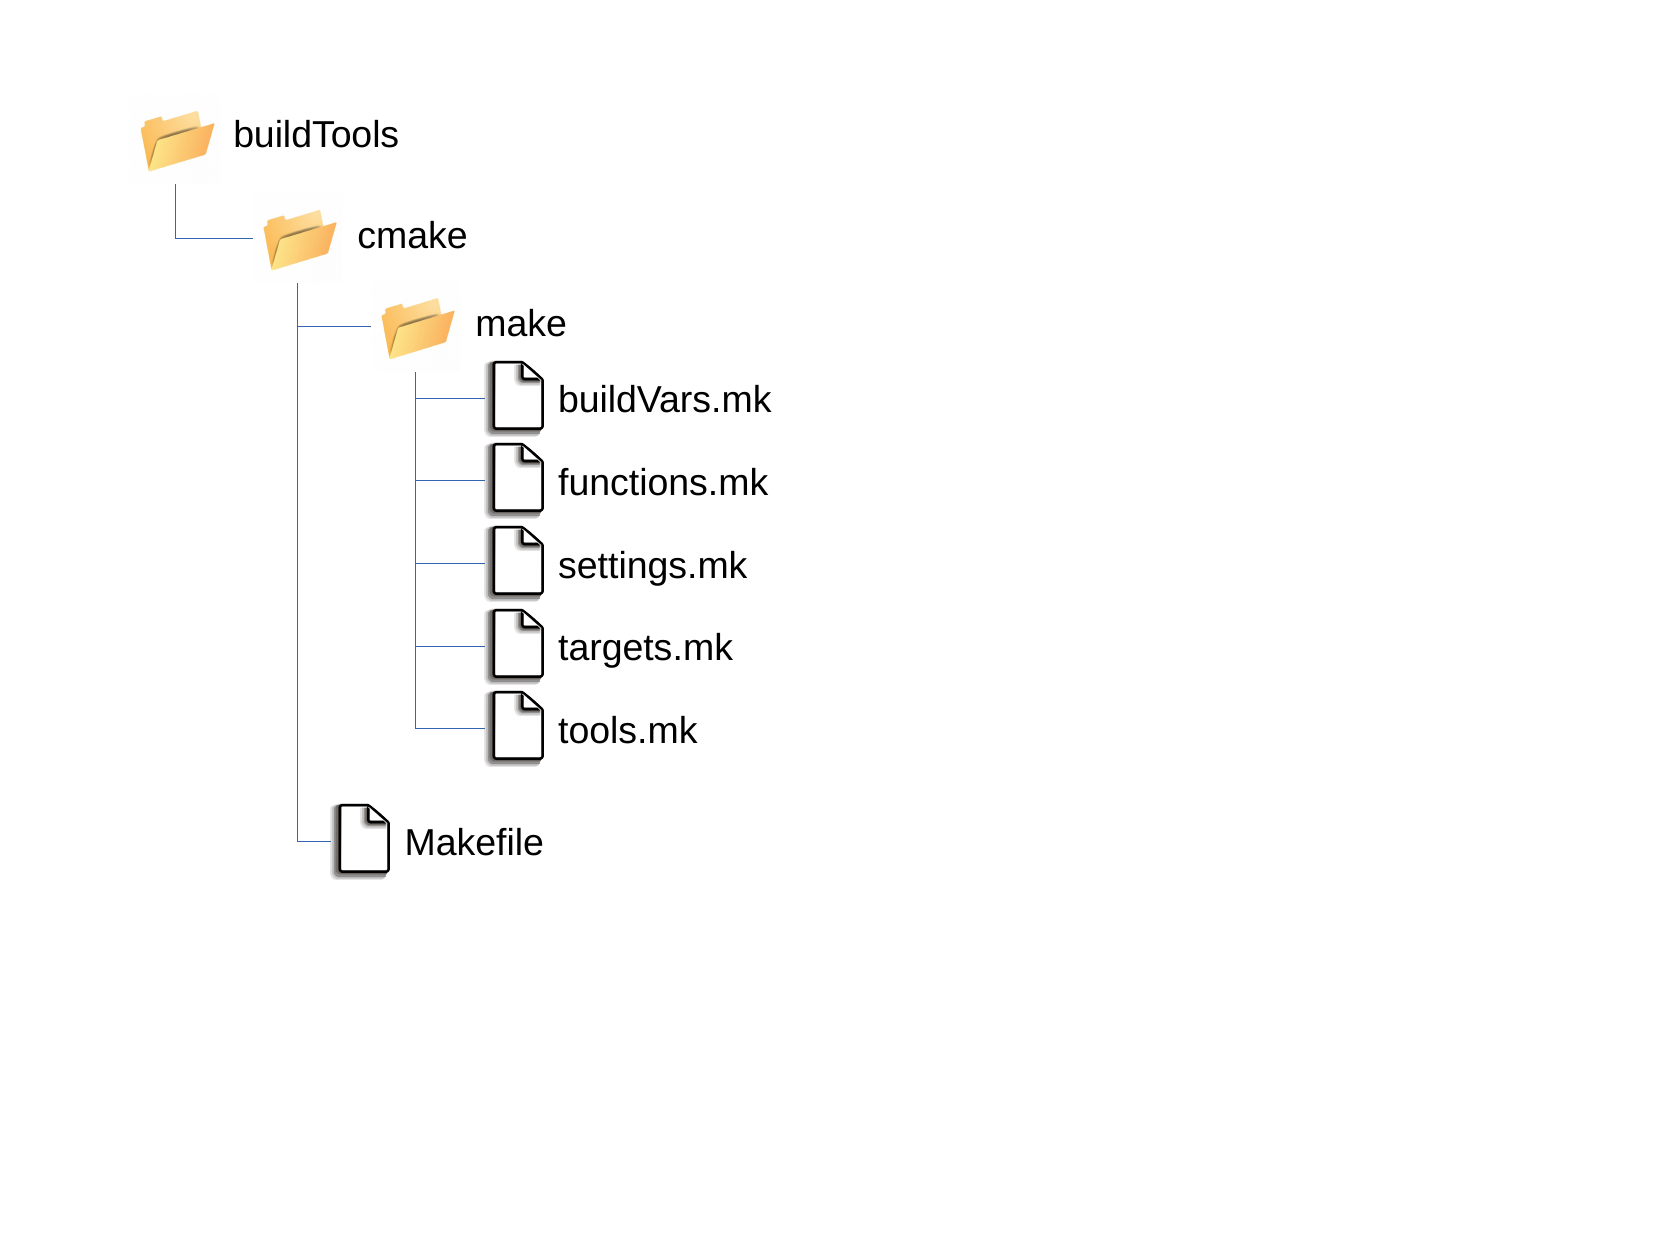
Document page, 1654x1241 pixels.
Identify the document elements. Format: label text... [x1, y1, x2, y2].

text_box Makefile [389, 814, 709, 872]
picture [252, 193, 343, 284]
text_box targets.mk [543, 619, 863, 677]
text_box cmake [342, 206, 591, 264]
text_box functions.mk [543, 454, 863, 511]
text_box tools.mk [543, 702, 863, 759]
picture [370, 281, 461, 373]
picture [330, 803, 390, 880]
picture [484, 525, 544, 602]
picture [129, 94, 221, 185]
picture [484, 360, 544, 437]
picture [484, 442, 544, 519]
text_box make [460, 295, 910, 353]
text_box settings.mk [543, 536, 863, 594]
picture [484, 690, 544, 768]
text_box buildTools [218, 106, 438, 164]
text_box buildVars.mk [543, 371, 863, 429]
picture [484, 608, 544, 685]
